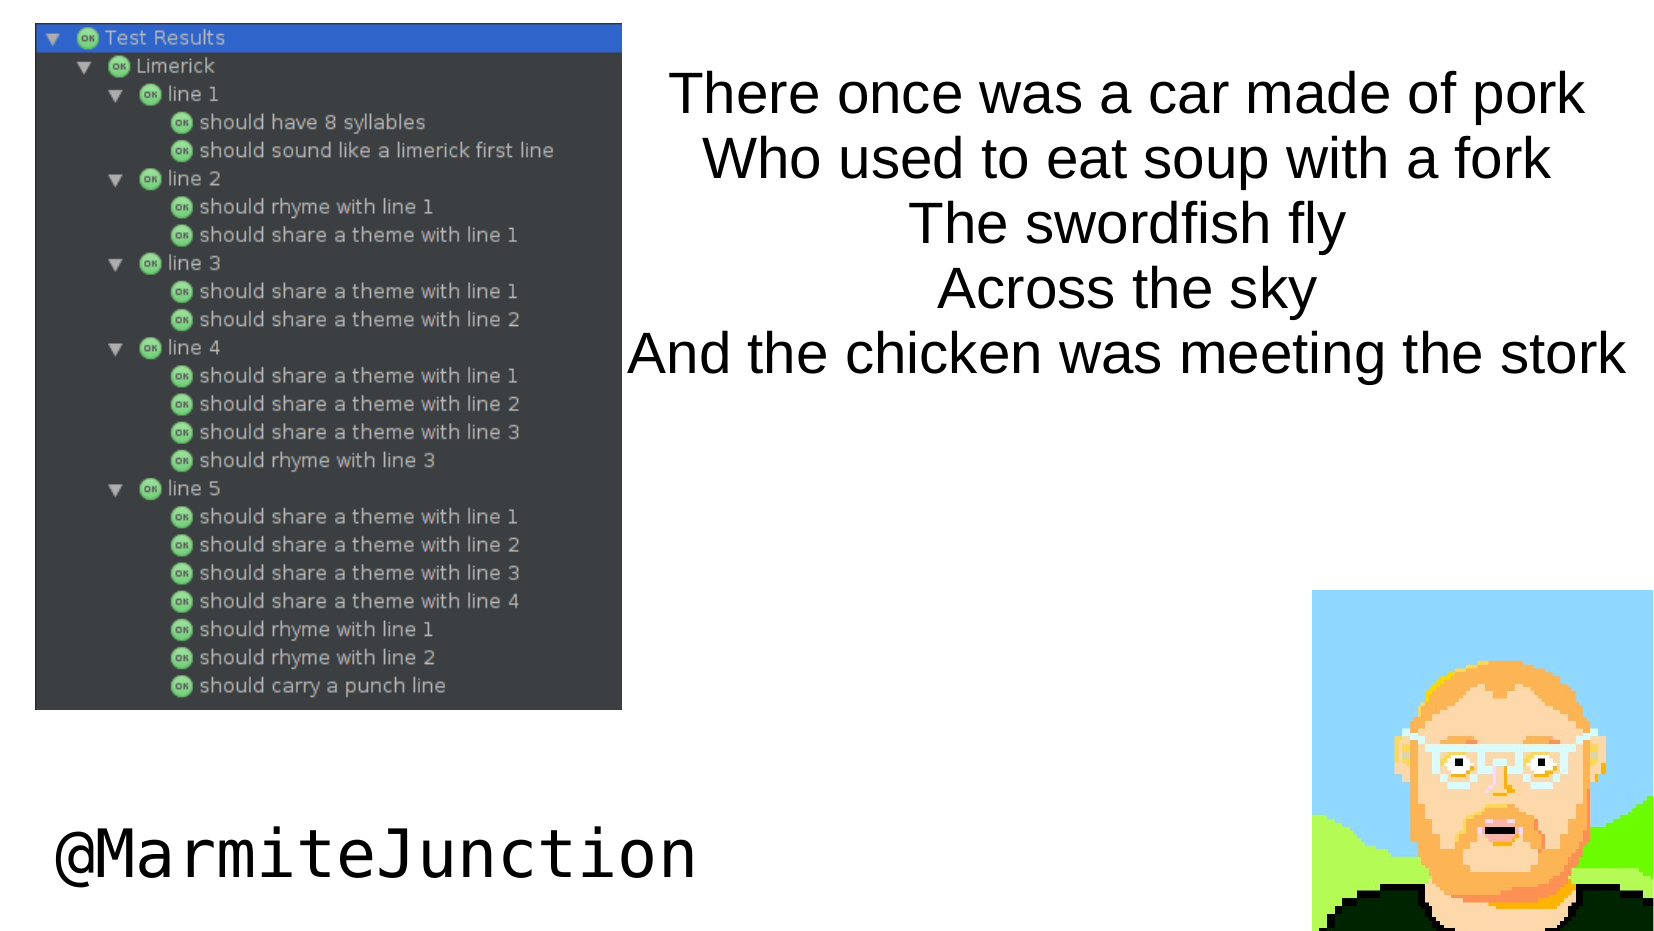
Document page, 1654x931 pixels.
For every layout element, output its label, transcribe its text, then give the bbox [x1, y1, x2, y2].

text_box There once was a car made of pork Who used to eat soup with a fork The swordfish fly Across the sky And the chicken was meeting the stork [622, 52, 1654, 414]
picture [35, 23, 622, 710]
text_box @MarmiteJunction [40, 808, 715, 901]
picture [1312, 590, 1654, 931]
